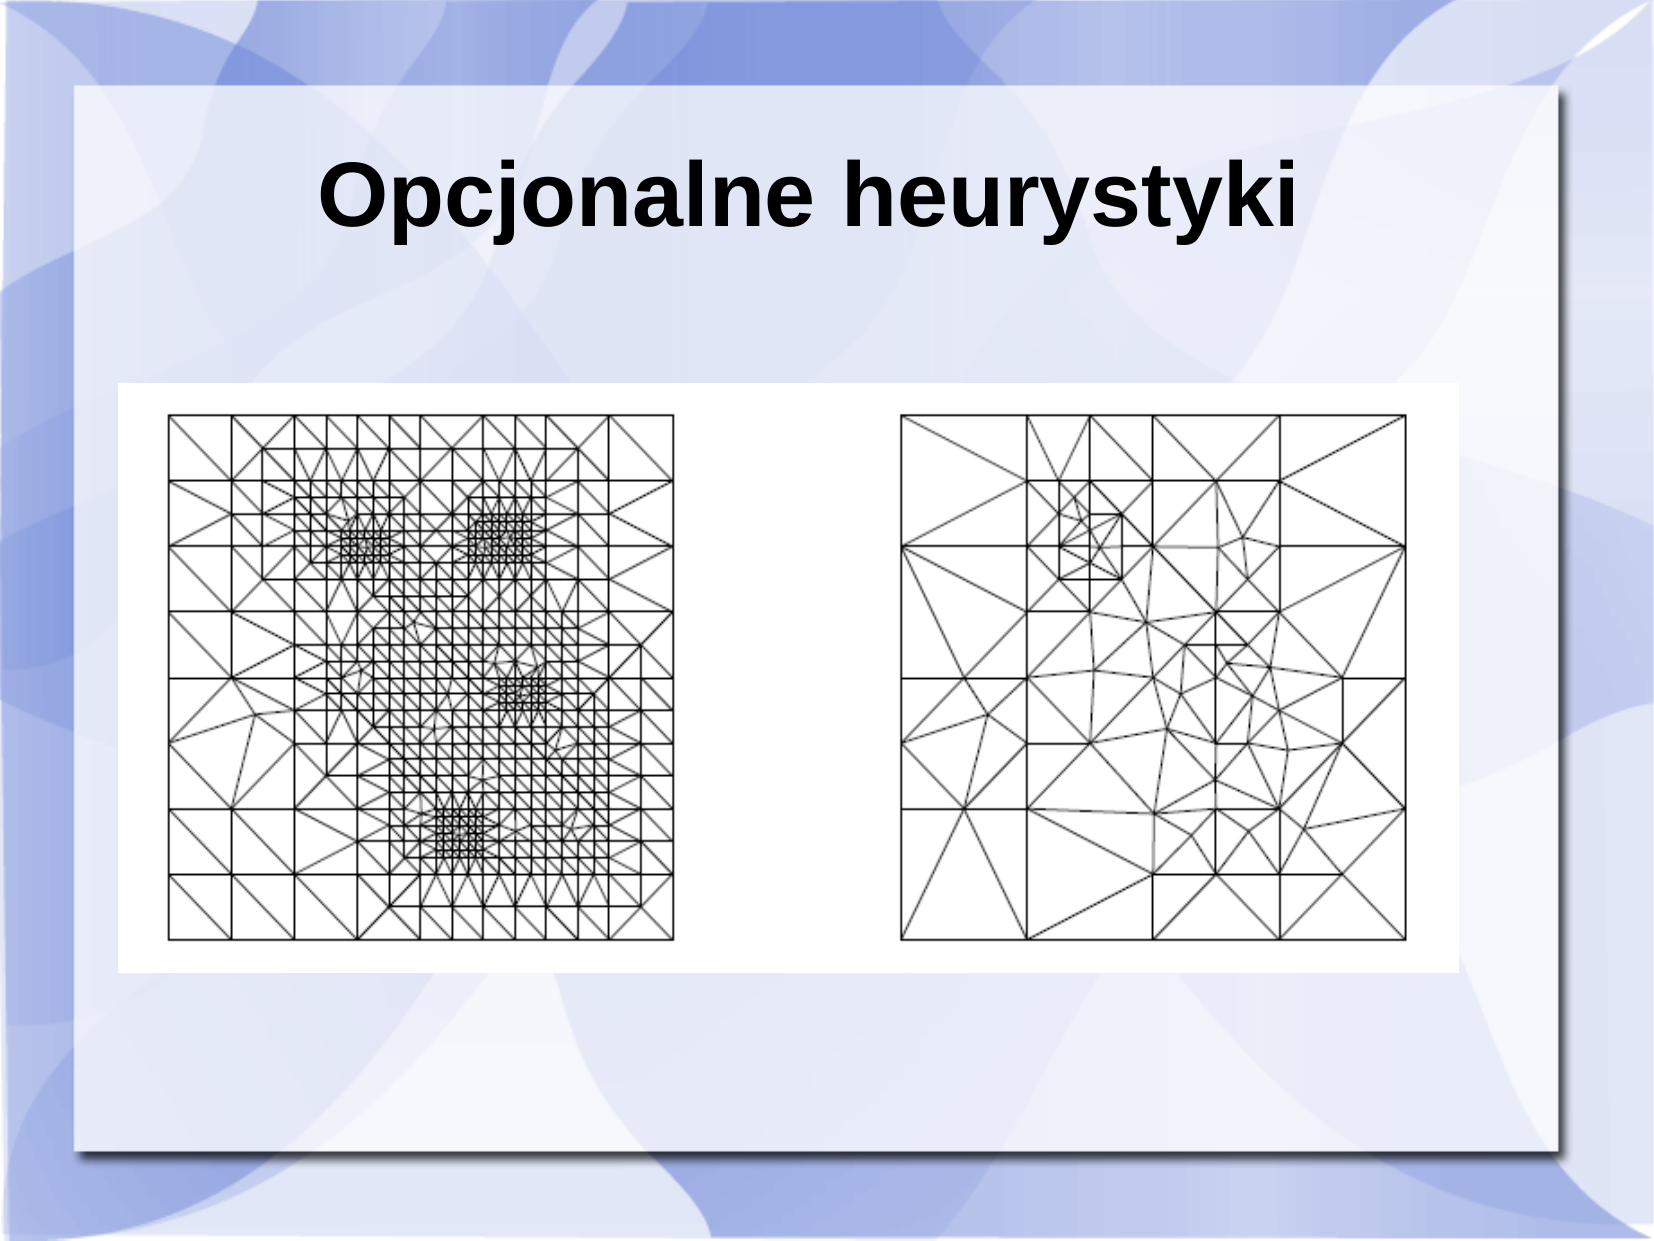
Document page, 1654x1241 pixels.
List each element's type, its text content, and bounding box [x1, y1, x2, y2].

title Opcjonalne heurystyki [82, 90, 1536, 298]
picture [0, 0, 1654, 1241]
